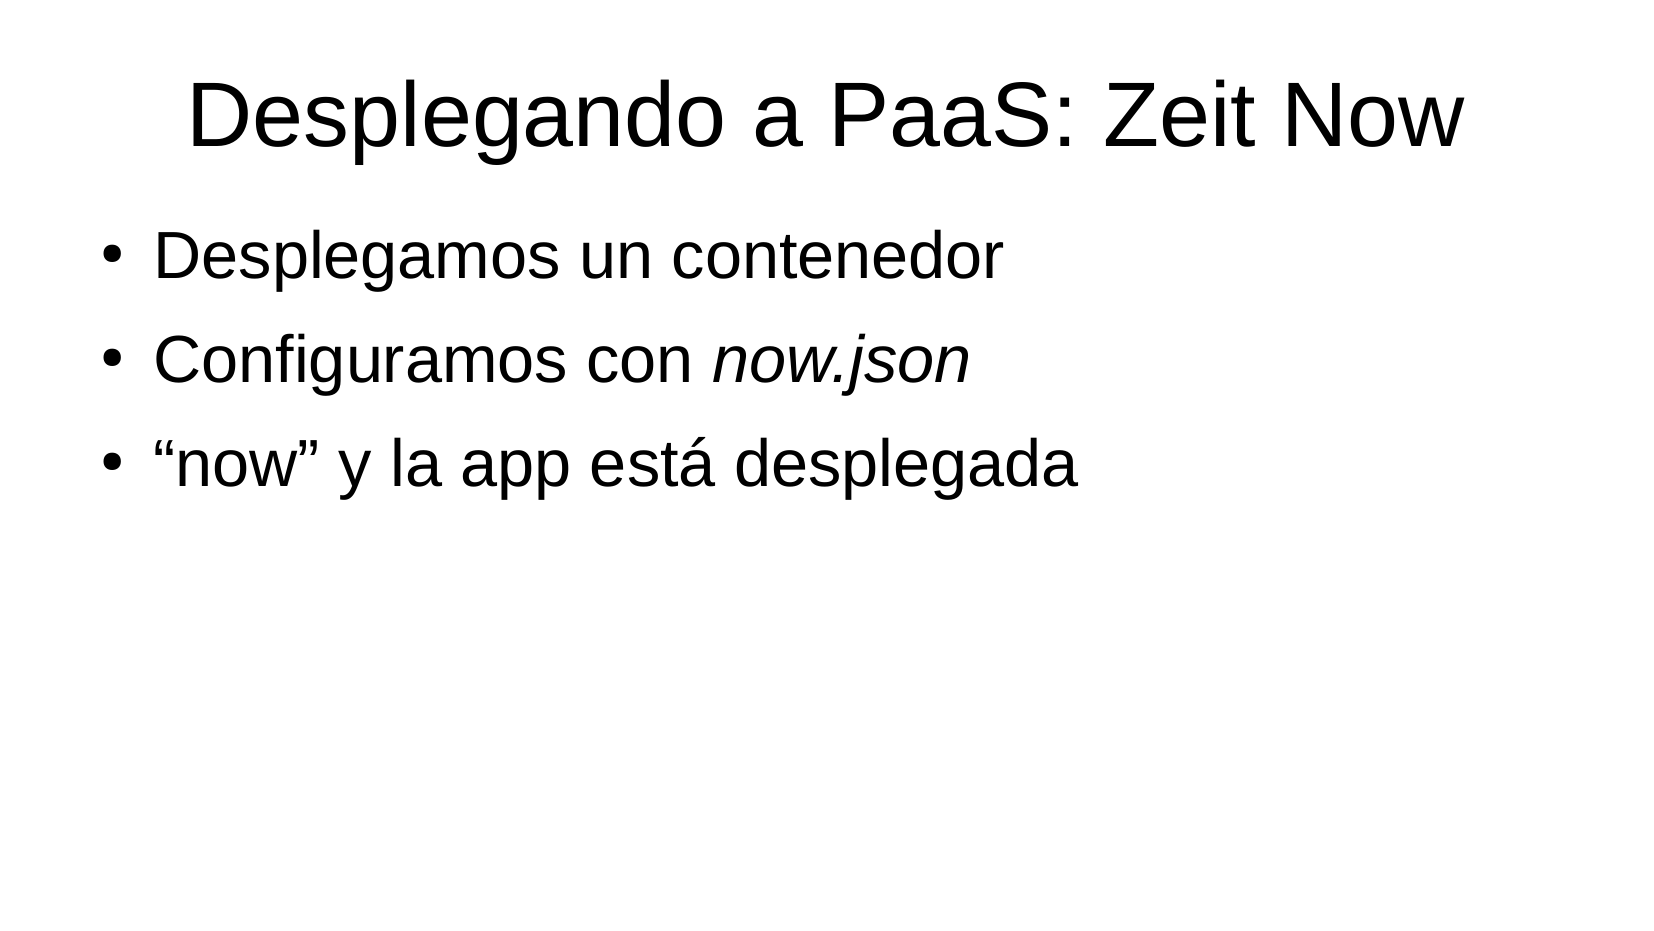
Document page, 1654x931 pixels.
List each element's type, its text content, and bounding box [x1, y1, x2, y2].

title Desplegando a PaaS: Zeit Now [82, 37, 1571, 193]
list Desplegamos un contenedor Configuramos con now.json “now” y la app está desplegada [82, 217, 1571, 758]
